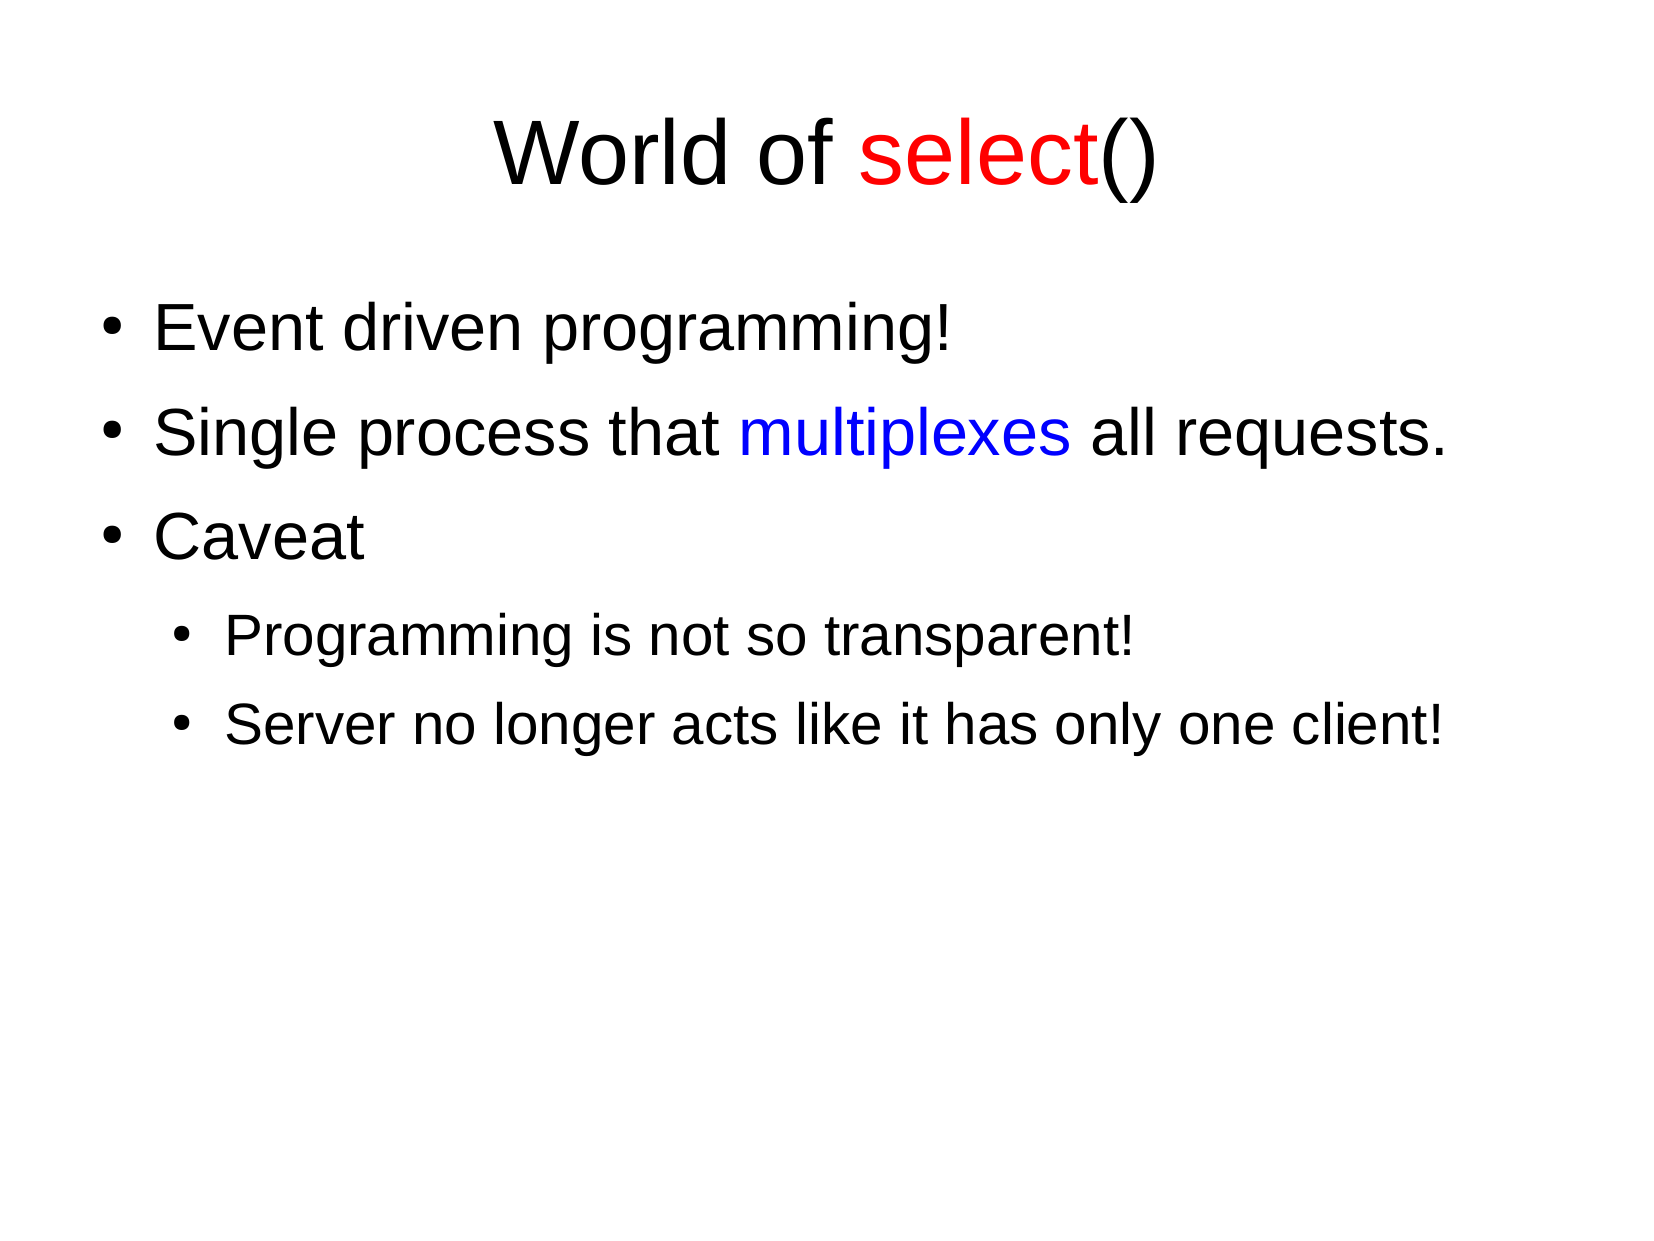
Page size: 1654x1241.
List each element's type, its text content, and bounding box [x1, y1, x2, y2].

title World of select() [82, 56, 1571, 250]
list Event driven programming! Single process that multiplexes all requests. Caveat Programming is not so transparent! Server no longer acts like it has only one client! [82, 290, 1571, 1109]
